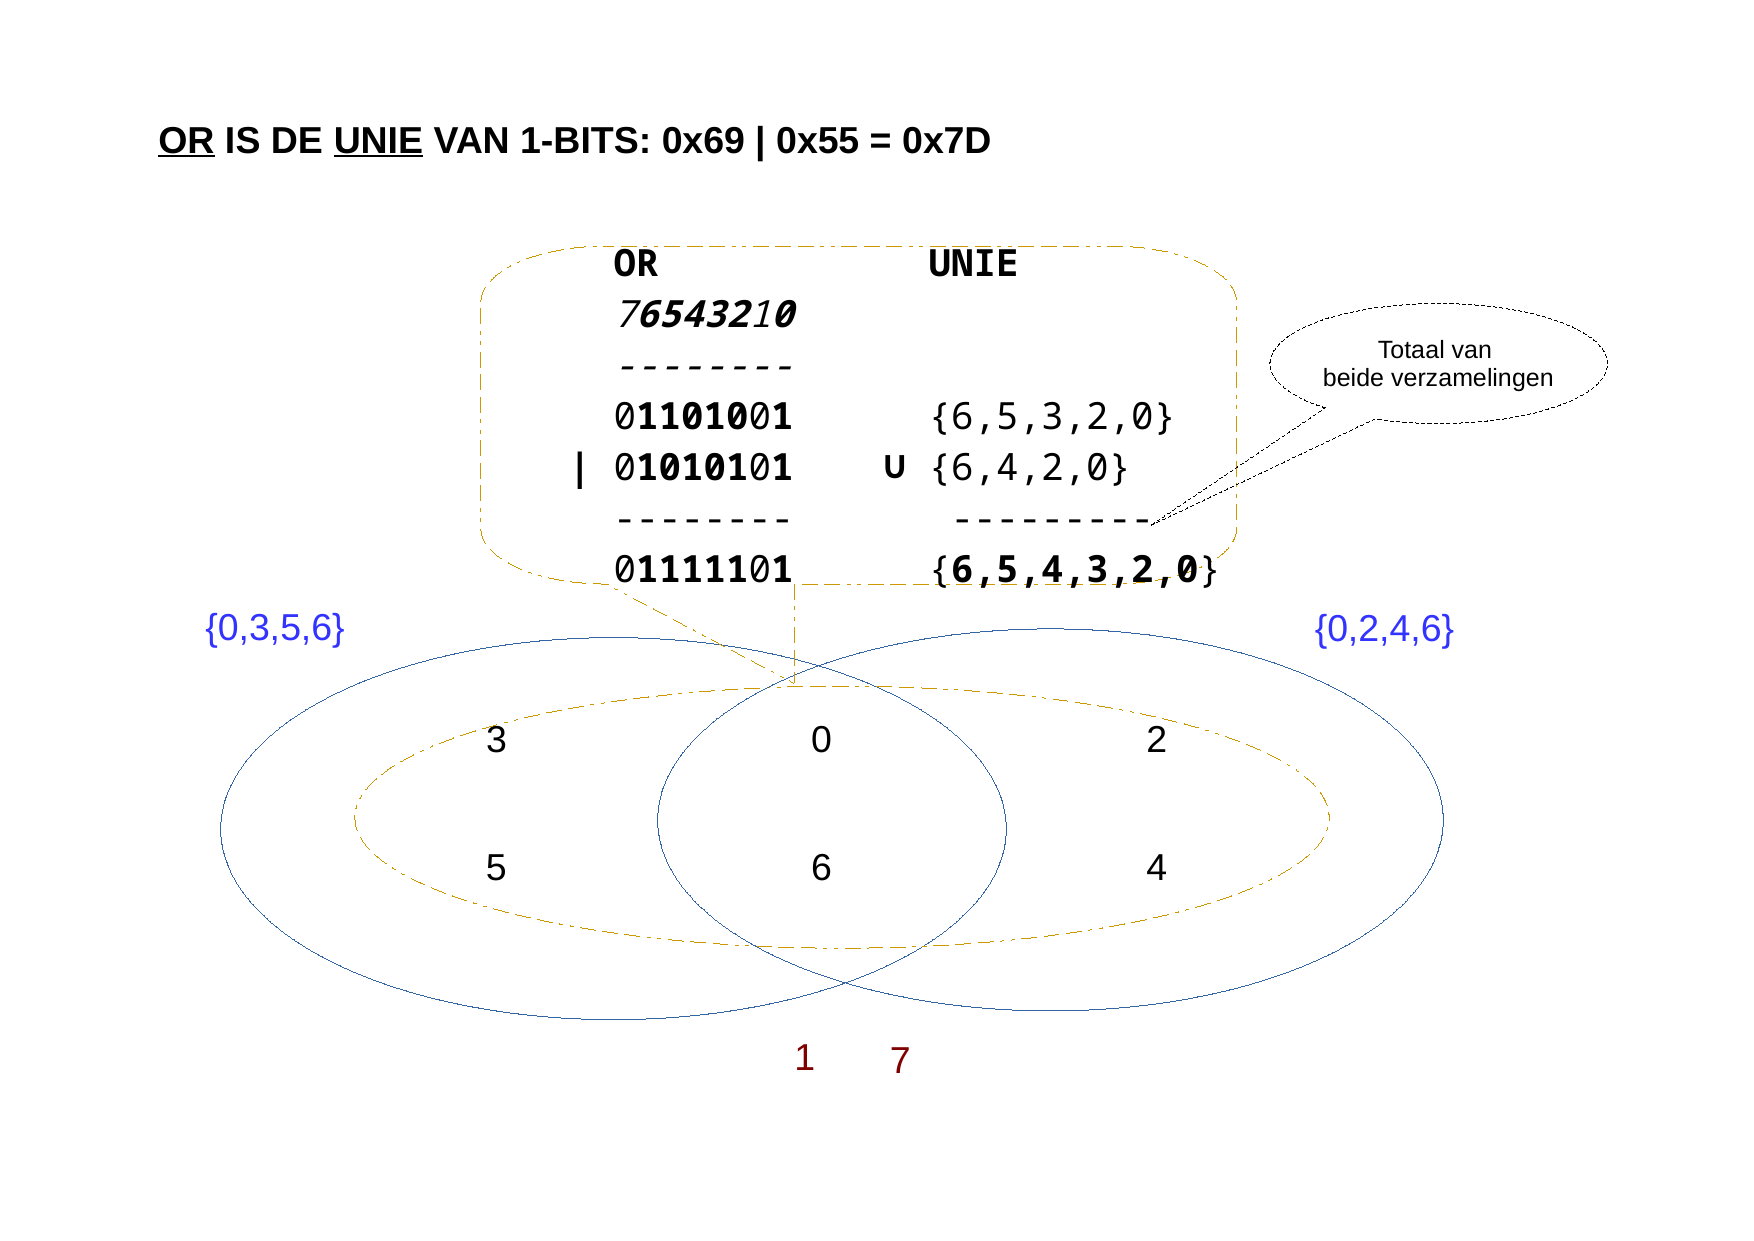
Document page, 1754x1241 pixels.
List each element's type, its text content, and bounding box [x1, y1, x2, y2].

text_box {0,3,5,6} [190, 599, 492, 688]
text_box 5 [471, 839, 561, 927]
text_box 0 [796, 711, 886, 800]
text_box OR IS DE UNIE VAN 1-BITS: 0x69 | 0x55 = 0x7D [143, 111, 1164, 211]
text_box 6 [796, 839, 886, 927]
text_box 1 [779, 1028, 870, 1117]
text_box 3 [471, 711, 561, 800]
text_box {0,2,4,6} [1300, 599, 1601, 688]
text_box 7 [874, 1031, 965, 1120]
text_box 2 [1131, 711, 1222, 800]
text_box Totaal van beide verzamelingen [1150, 303, 1608, 526]
text_box OR UNIE 76543210 -------- 01101001 {6,5,3,2,0} | 01010101 ∪ {6,4,2,0} -------- --------- 01111101 {6,5,4,3,2,0} [480, 246, 1237, 684]
text_box 4 [1131, 839, 1222, 927]
